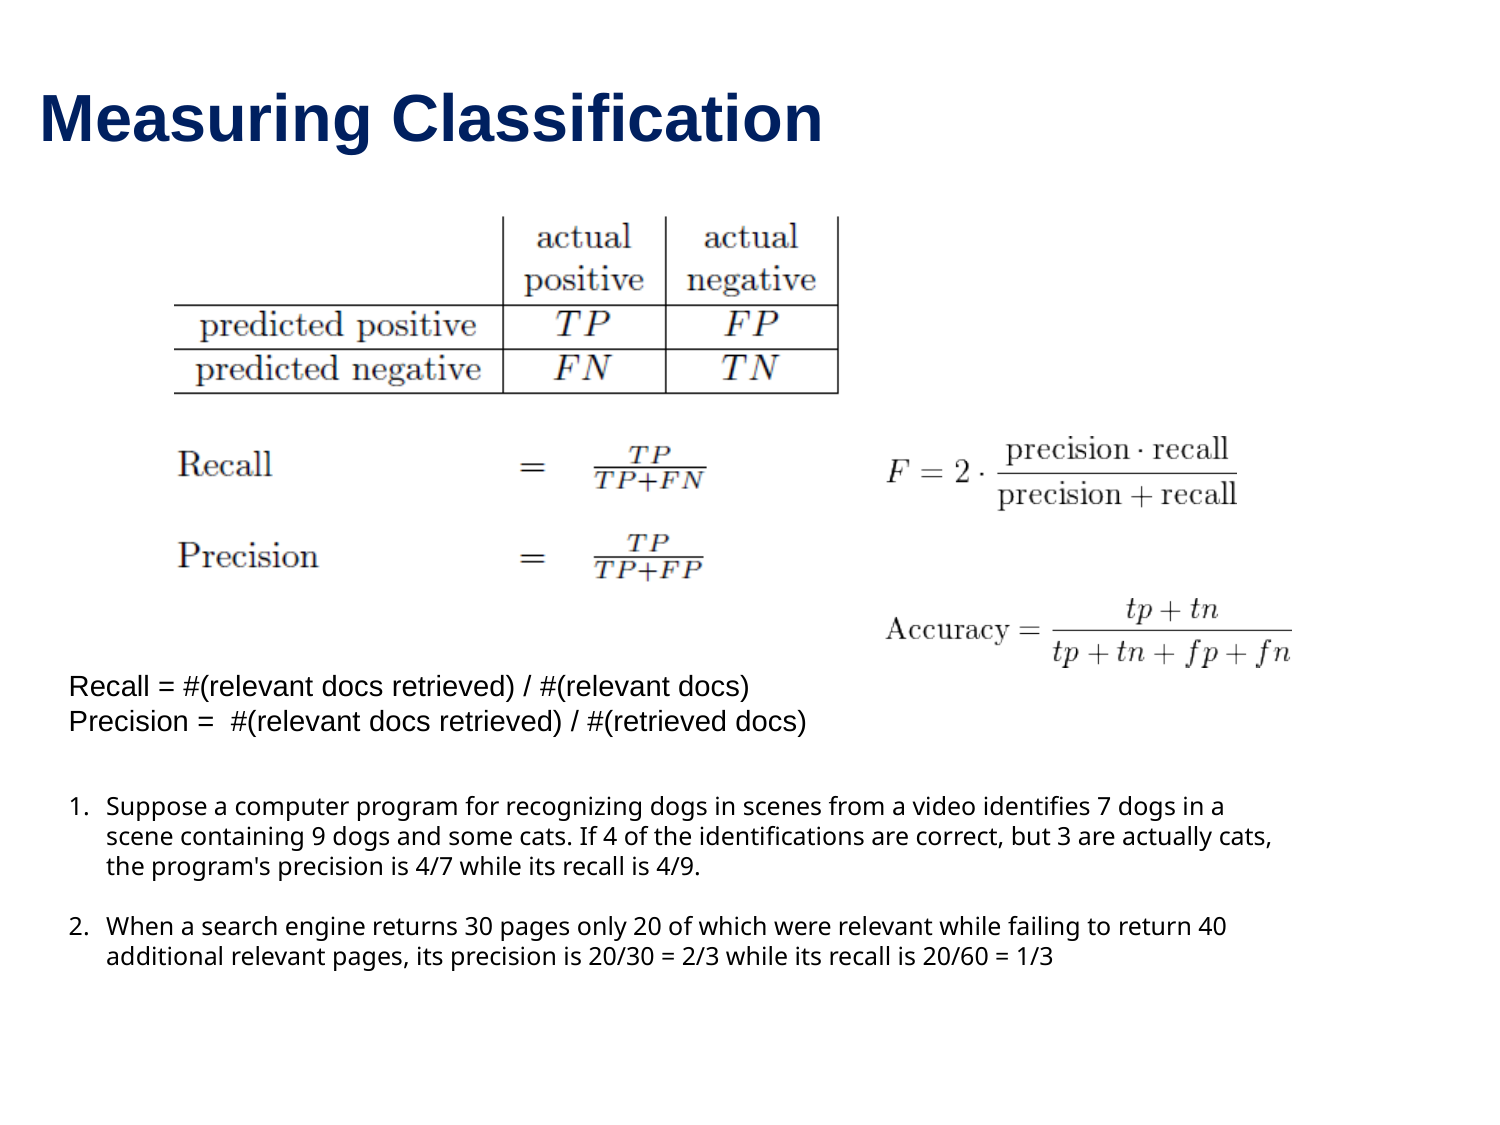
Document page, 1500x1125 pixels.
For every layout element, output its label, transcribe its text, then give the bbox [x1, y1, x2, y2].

text_box Recall = #(relevant docs retrieved) / #(relevant docs) Precision = #(relevant docs retrieved) / #(retrieved docs) [54, 660, 904, 746]
title Measuring Classification [24, 24, 1096, 163]
picture [168, 437, 743, 610]
picture [885, 436, 1237, 513]
text_box Suppose a computer program for recognizing dogs in scenes from a video identifies 7 dogs in a scene containing 9 dogs and some cats. If 4 of the identifications are correct, but 3 are actually cats, the program's precision is 4/7 while its recall is 4/9. When a search engine returns 30 pages only 20 of which were relevant while failing to return 40 additional relevant pages, its precision is 20/30 = 2/3 while its recall is 20/60 = 1/3 [54, 783, 1292, 978]
picture [174, 212, 850, 399]
picture [885, 598, 1292, 668]
